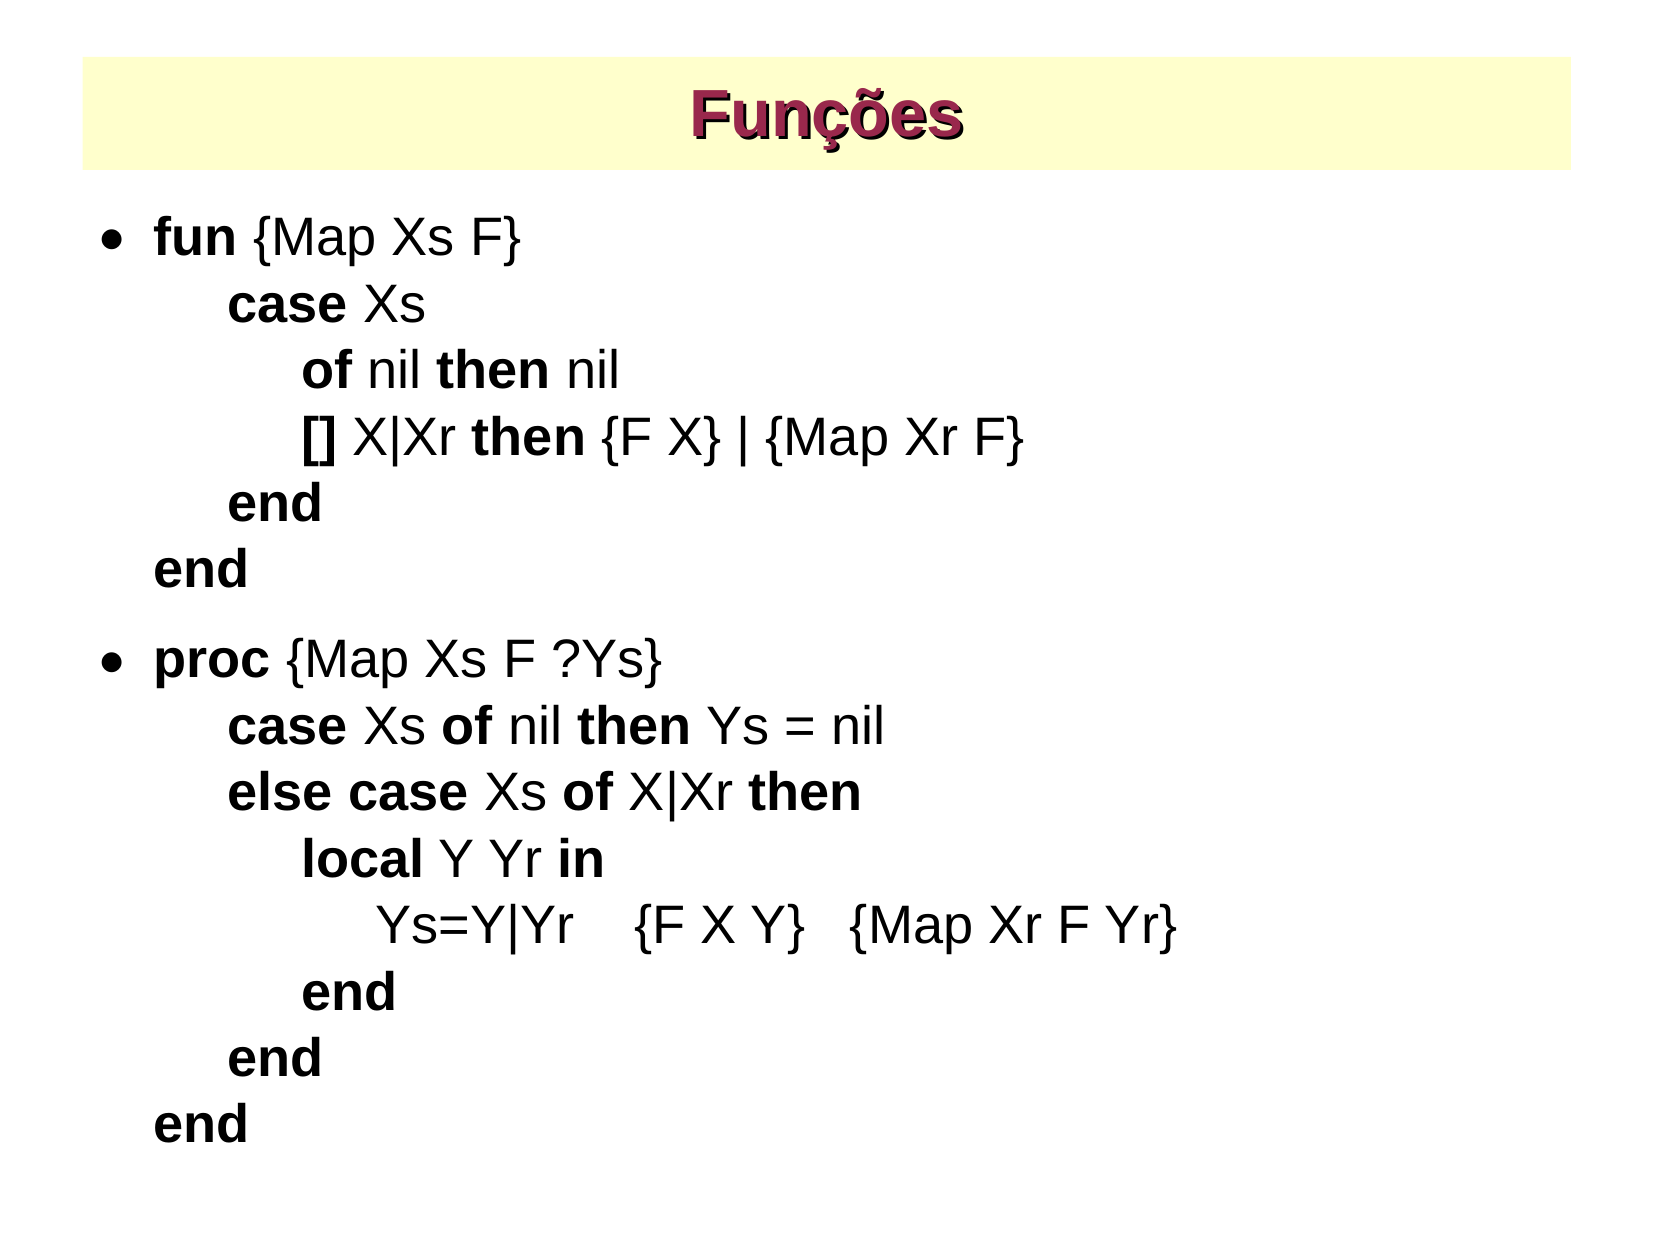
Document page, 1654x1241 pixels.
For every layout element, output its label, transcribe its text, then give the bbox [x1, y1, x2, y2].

list fun {Map Xs F} case Xs of nil then nil [] X|Xr then {F X} | {Map Xr F} end end proc {Map Xs F ?Ys} case Xs of nil then Ys = nil else case Xs of X|Xr then local Y Yr in Ys=Y|Yr {F X Y} {Map Xr F Yr} end end end [82, 206, 1571, 1177]
title Funções [82, 56, 1571, 170]
